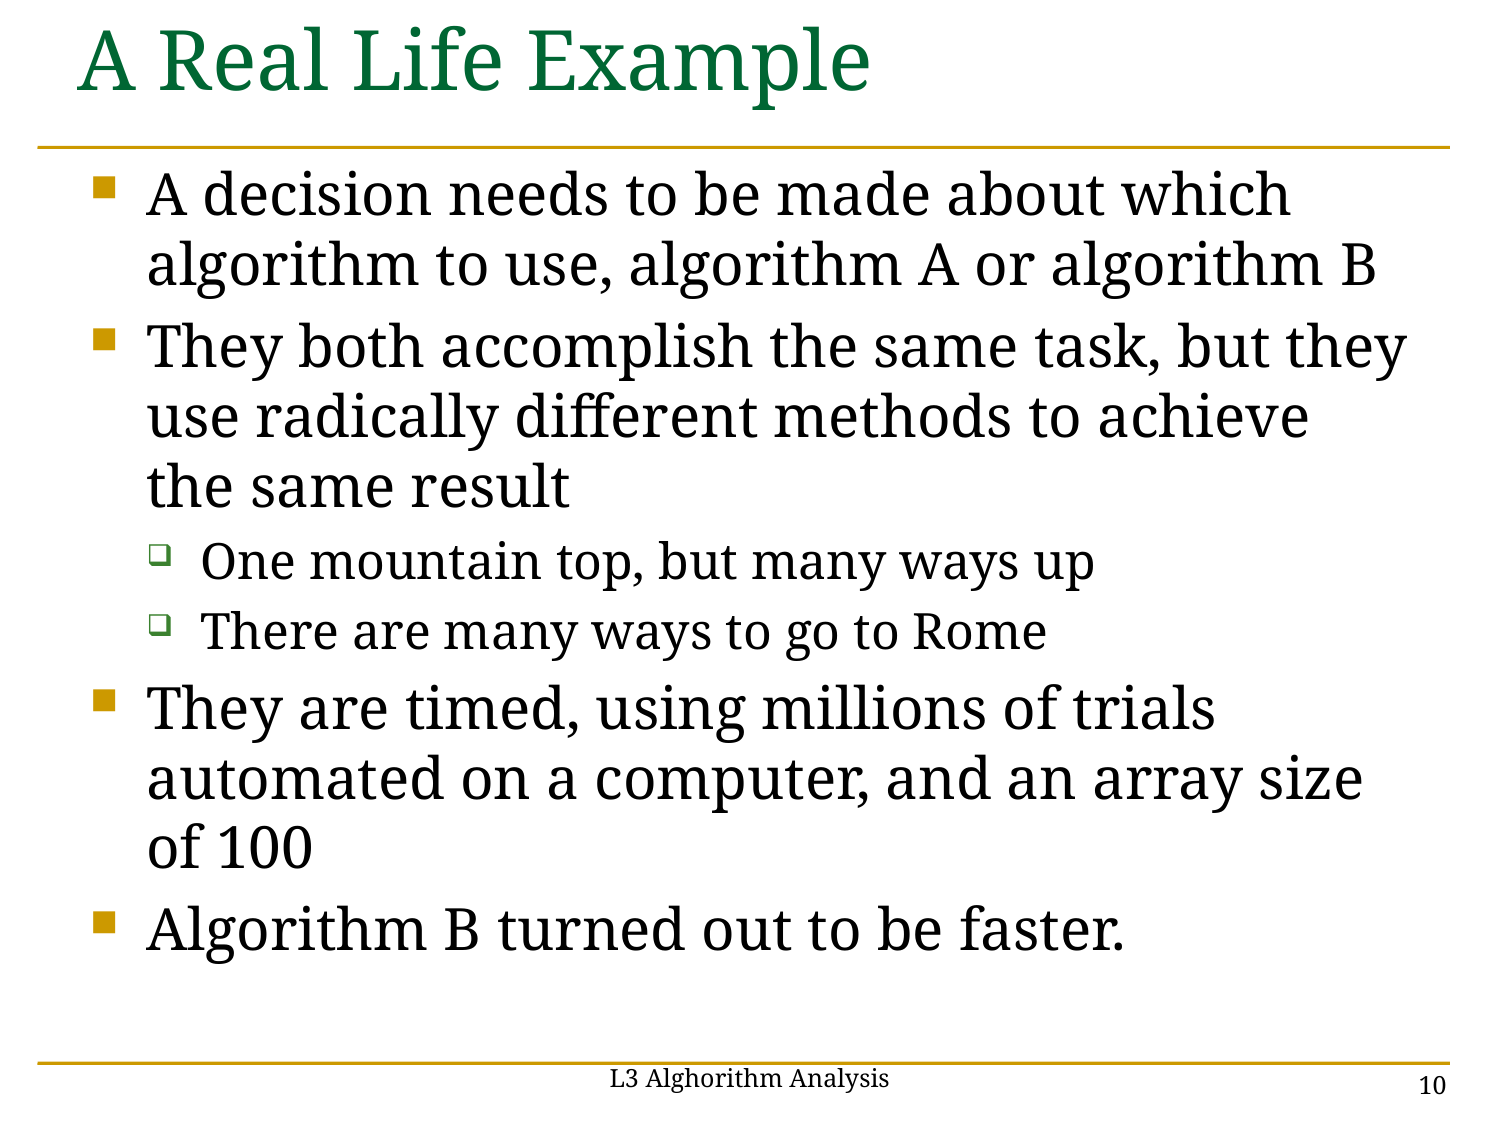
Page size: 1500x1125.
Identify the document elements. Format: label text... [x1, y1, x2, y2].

slide_number <number> [1111, 1036, 1462, 1112]
title A Real Life Example [62, 0, 1413, 150]
list A decision needs to be made about which algorithm to use, algorithm A or algorithm B They both accomplish the same task, but they use radically different methods to achieve the same result One mountain top, but many ways up There are many ways to go to Rome They are timed, using millions of trials automated on a computer, and an array size of 100 Algorithm B turned out to be faster. [75, 149, 1425, 988]
footer L3 Alghorithm Analysis [512, 1025, 988, 1100]
